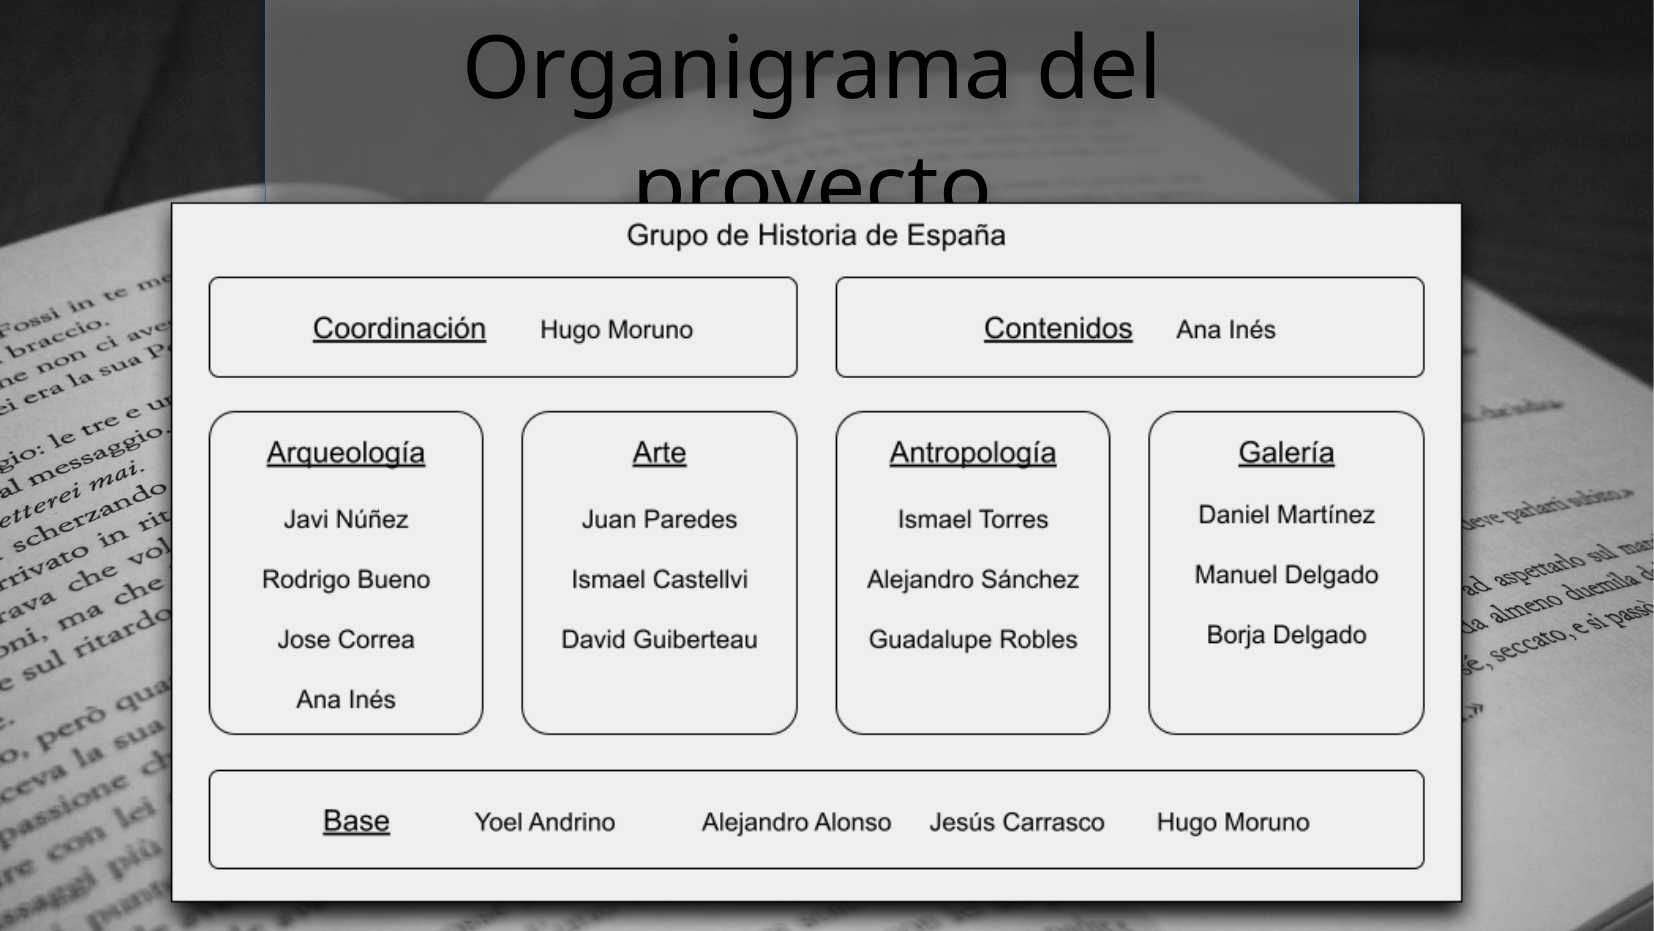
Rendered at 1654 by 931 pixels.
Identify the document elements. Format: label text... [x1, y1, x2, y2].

text_box Organigrama del proyecto [265, 59, 1359, 95]
picture [0, 0, 1654, 931]
